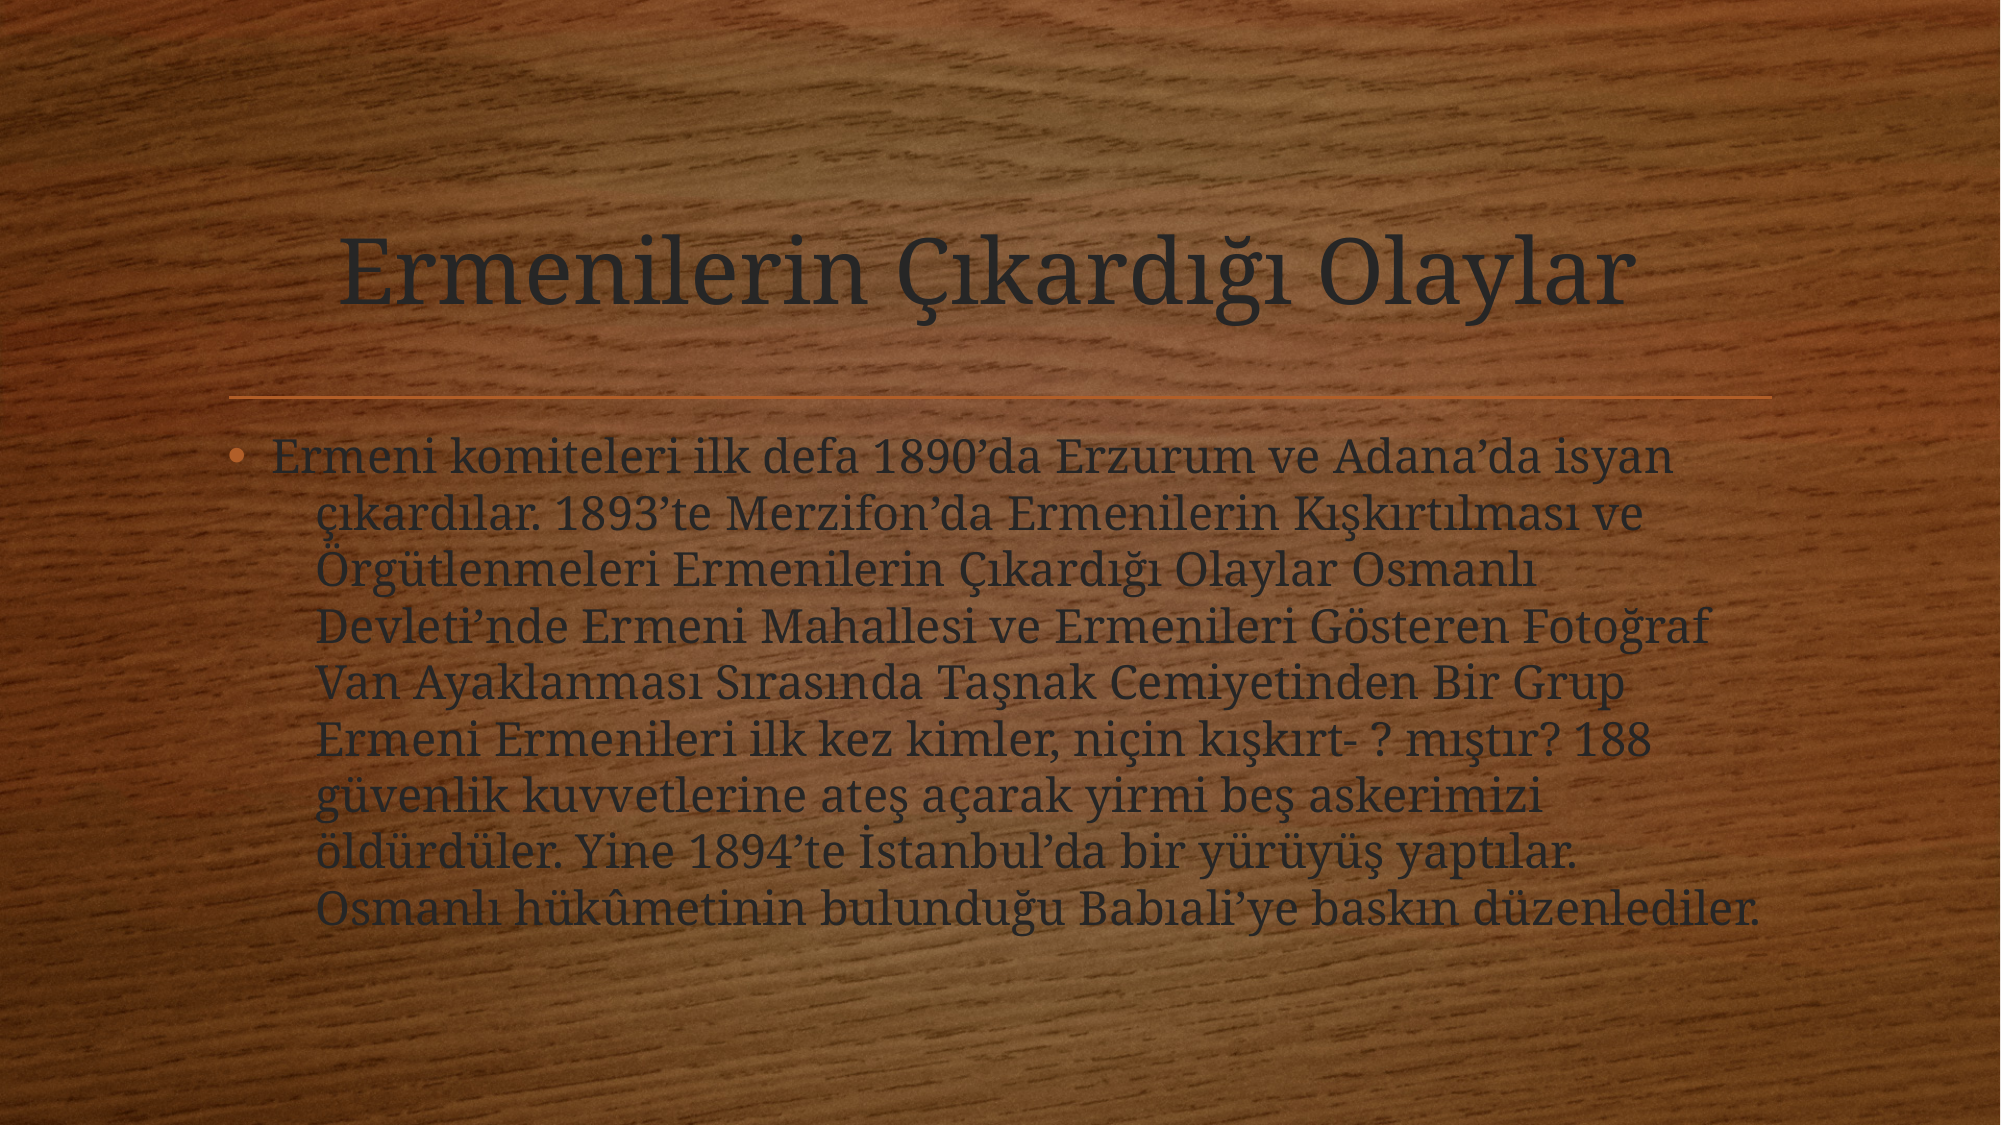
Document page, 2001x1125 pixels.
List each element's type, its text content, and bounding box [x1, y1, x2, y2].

list Ermeni komiteleri ilk defa 1890’da Erzurum ve Adana’da isyan çıkardılar. 1893’te Merzifon’da Ermenilerin Kışkırtılması ve Örgütlenmeleri Ermenilerin Çıkardığı Olaylar Osmanlı Devleti’nde Ermeni Mahallesi ve Ermenileri Gösteren Fotoğraf Van Ayaklanması Sırasında Taşnak Cemiyetinden Bir Grup Ermeni Ermenileri ilk kez kimler, niçin kışkırt- ? mıştır? 188 güvenlik kuvvetlerine ateş açarak yirmi beş askerimizi öldürdüler. Yine 1894’te İstanbul’da bir yürüyüş yaptılar. Osmanlı hükûmetinin bulunduğu Babıali’ye baskın düzenlediler. [212, 419, 1788, 964]
title Ermenilerin Çıkardığı Olaylar [212, 161, 1788, 376]
